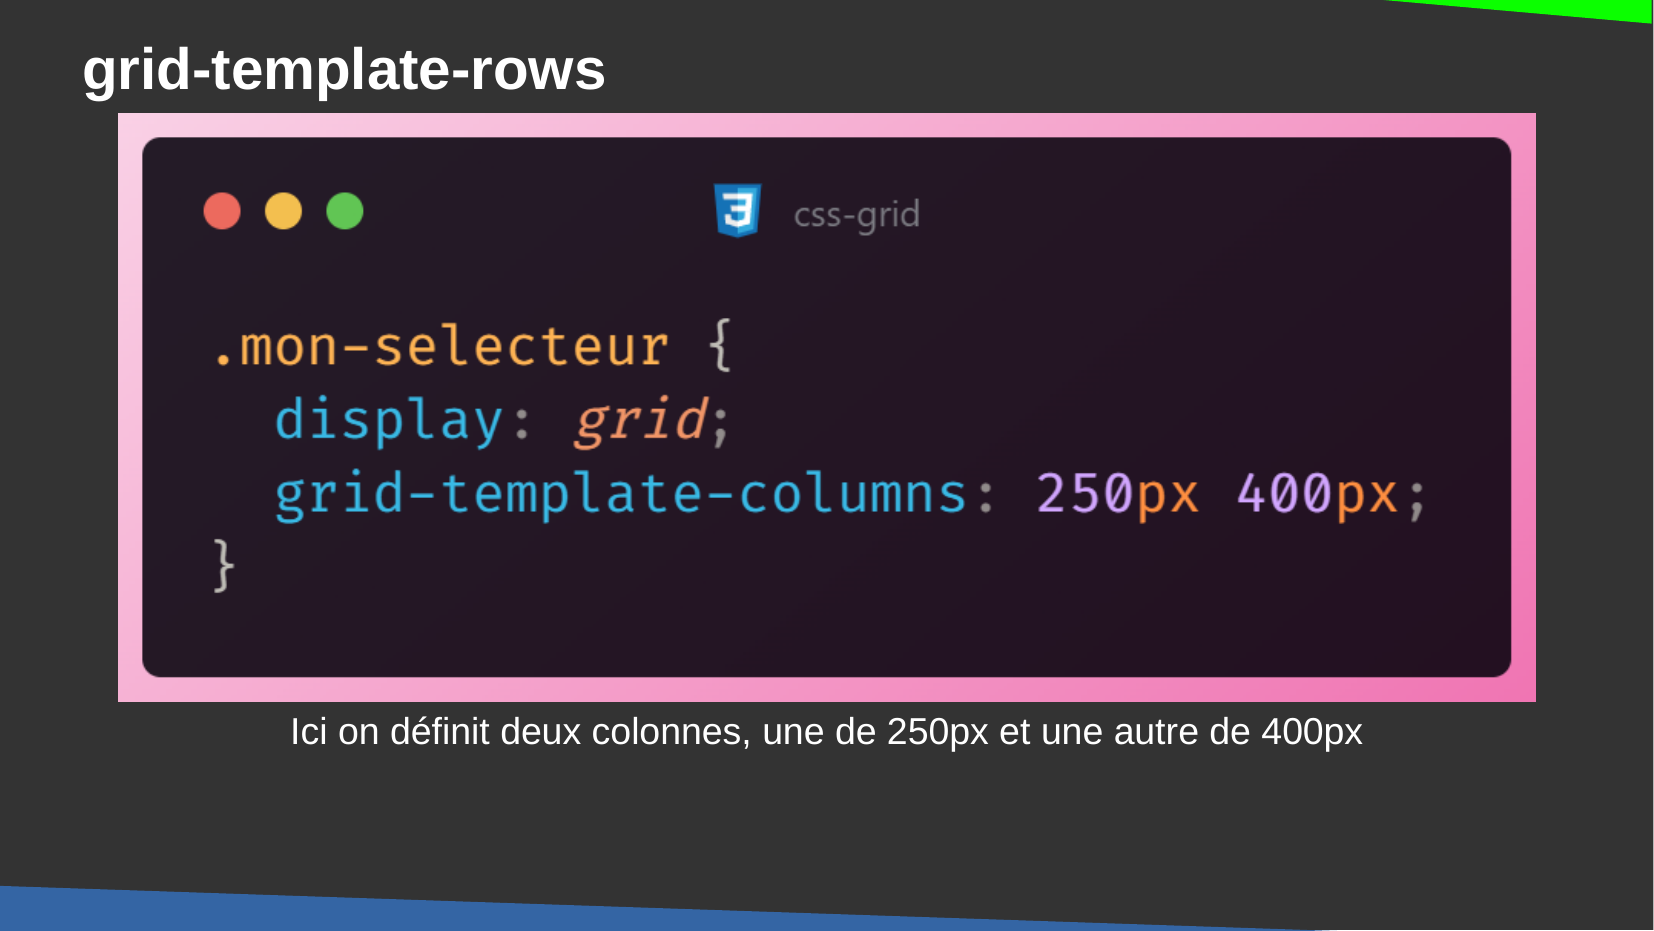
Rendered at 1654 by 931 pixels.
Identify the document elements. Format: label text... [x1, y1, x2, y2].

text_box [0, 885, 1337, 931]
text_box [1383, 0, 1652, 24]
picture [118, 113, 1536, 702]
text_box Ici on définit deux colonnes, une de 250px et une autre de 400px [118, 702, 1536, 844]
title grid-template-rows [82, 37, 1571, 122]
